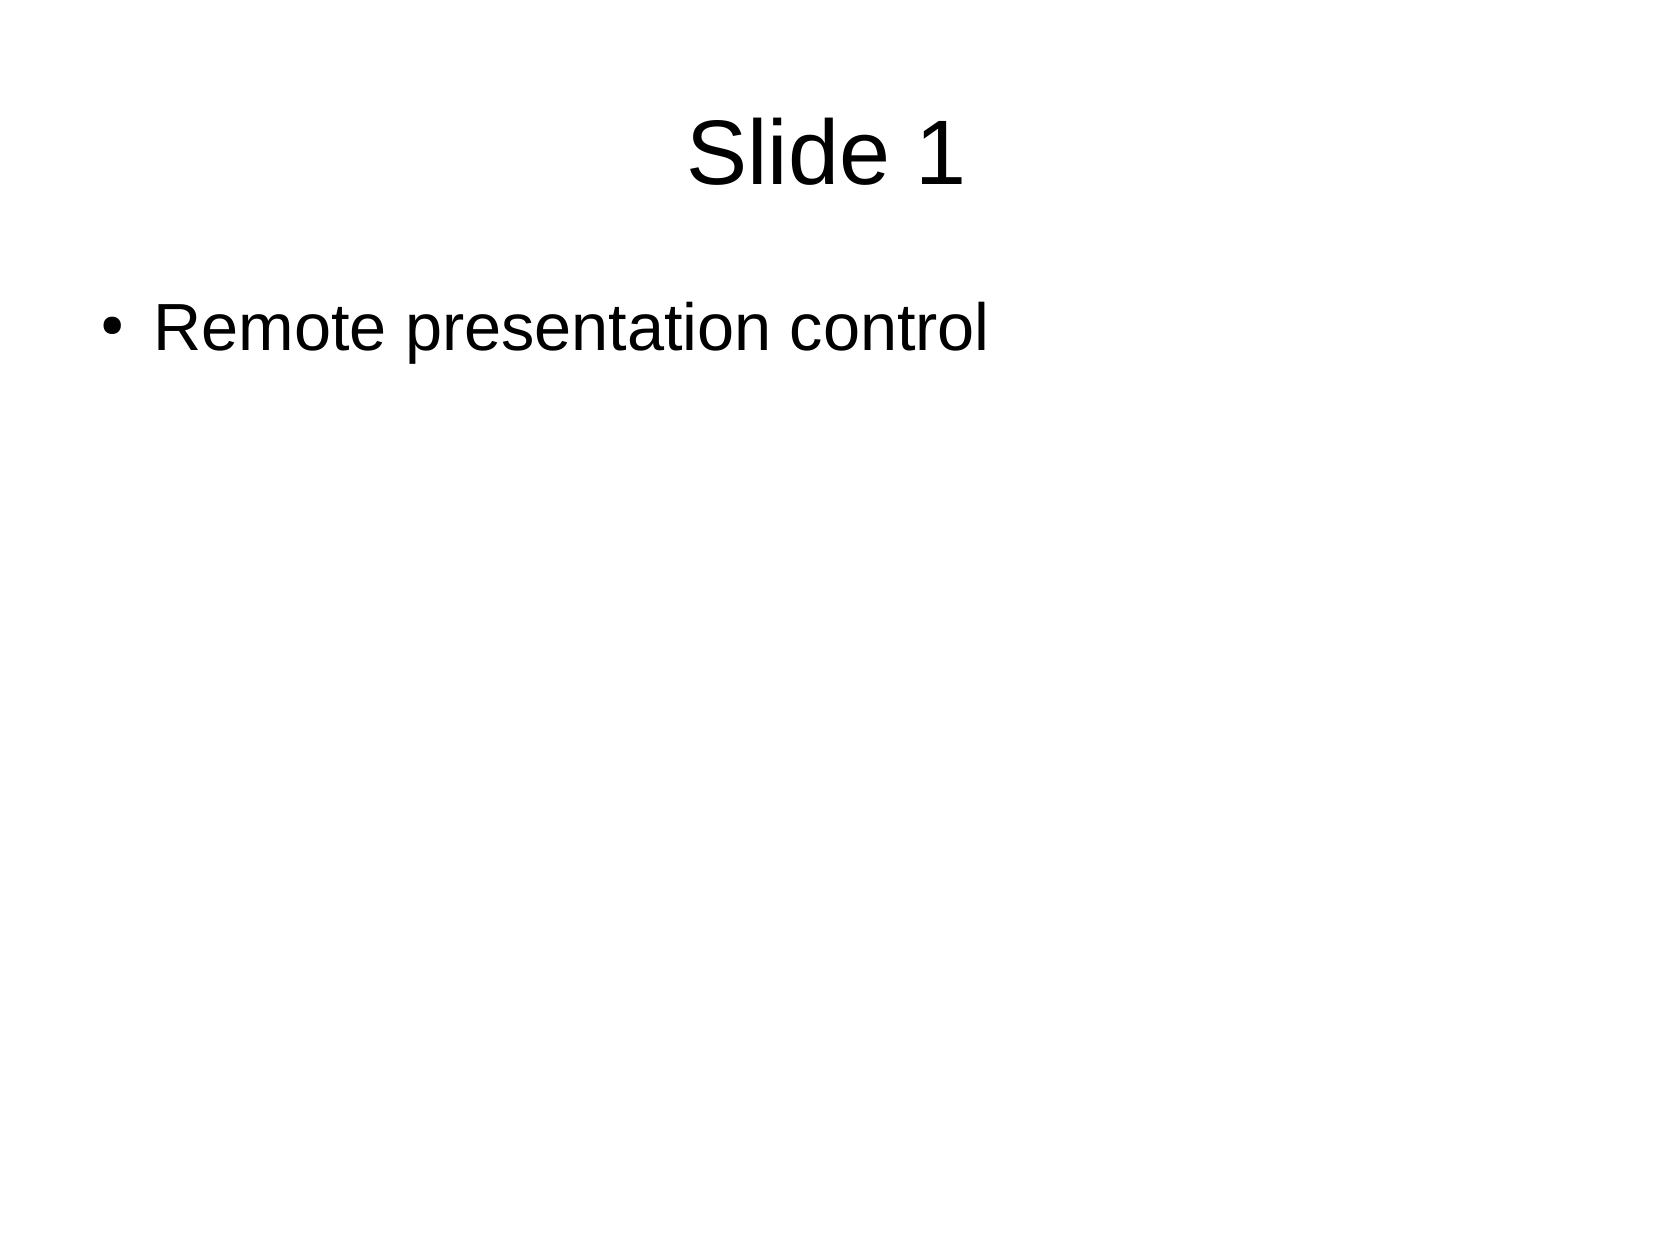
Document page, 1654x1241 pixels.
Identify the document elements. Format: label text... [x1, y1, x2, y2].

list Remote presentation control [82, 290, 1571, 1010]
title Slide 1 [82, 49, 1571, 257]
